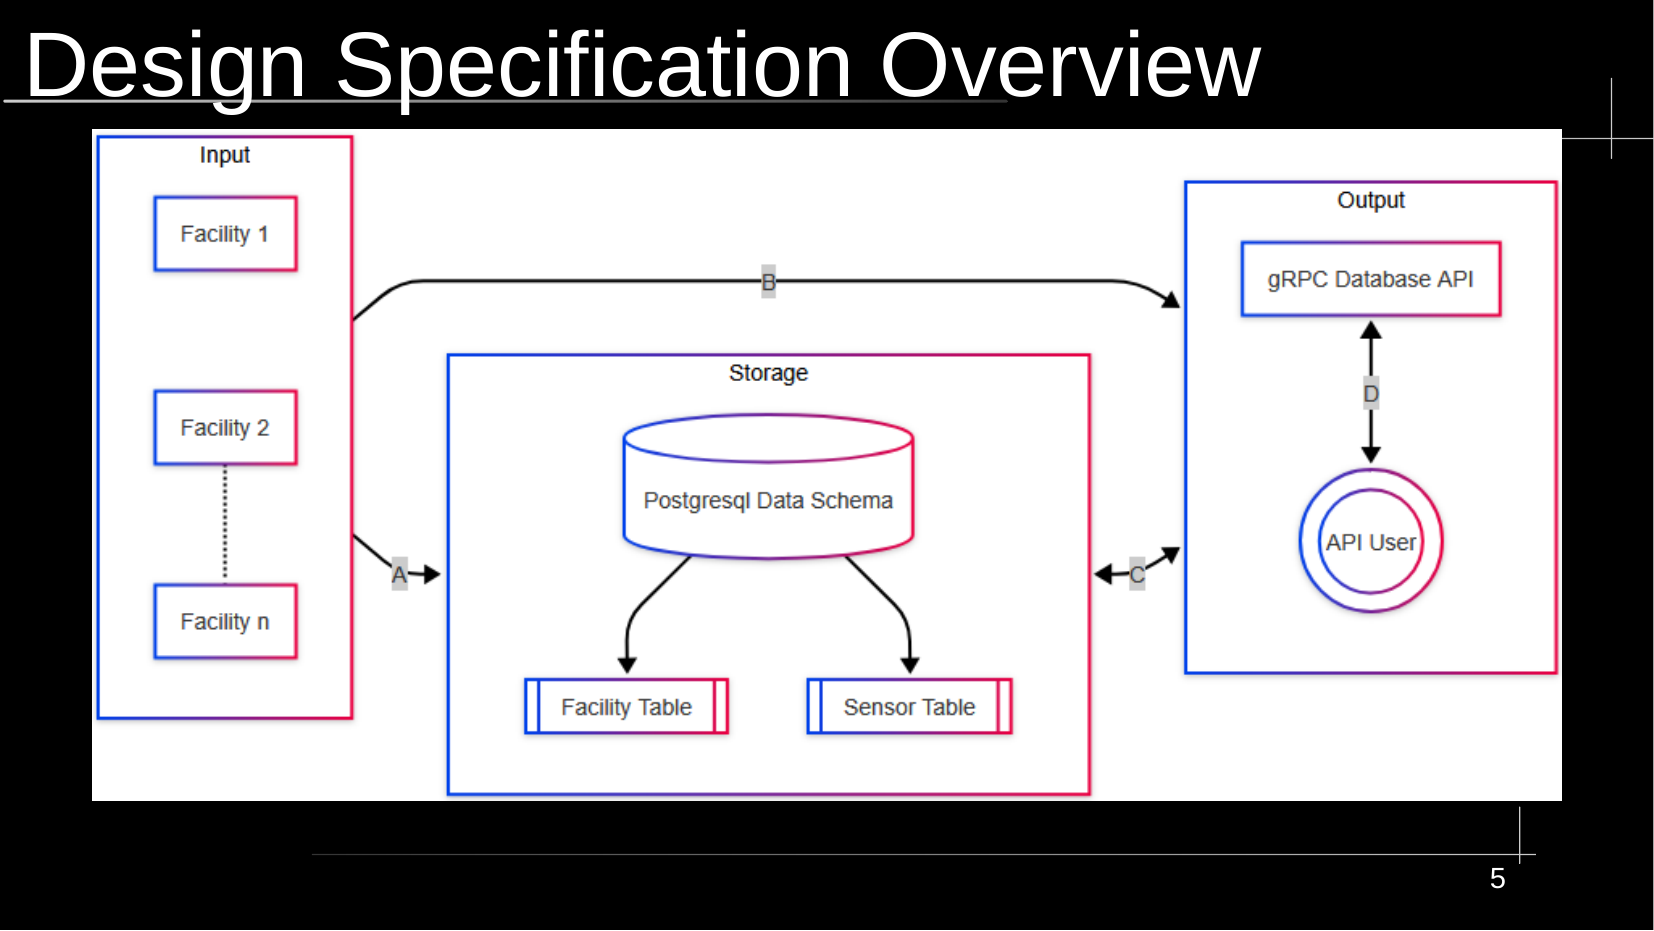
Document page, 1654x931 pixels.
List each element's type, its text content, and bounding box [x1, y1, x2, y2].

title Design Specification Overview [23, 11, 1589, 119]
picture [92, 129, 1562, 801]
